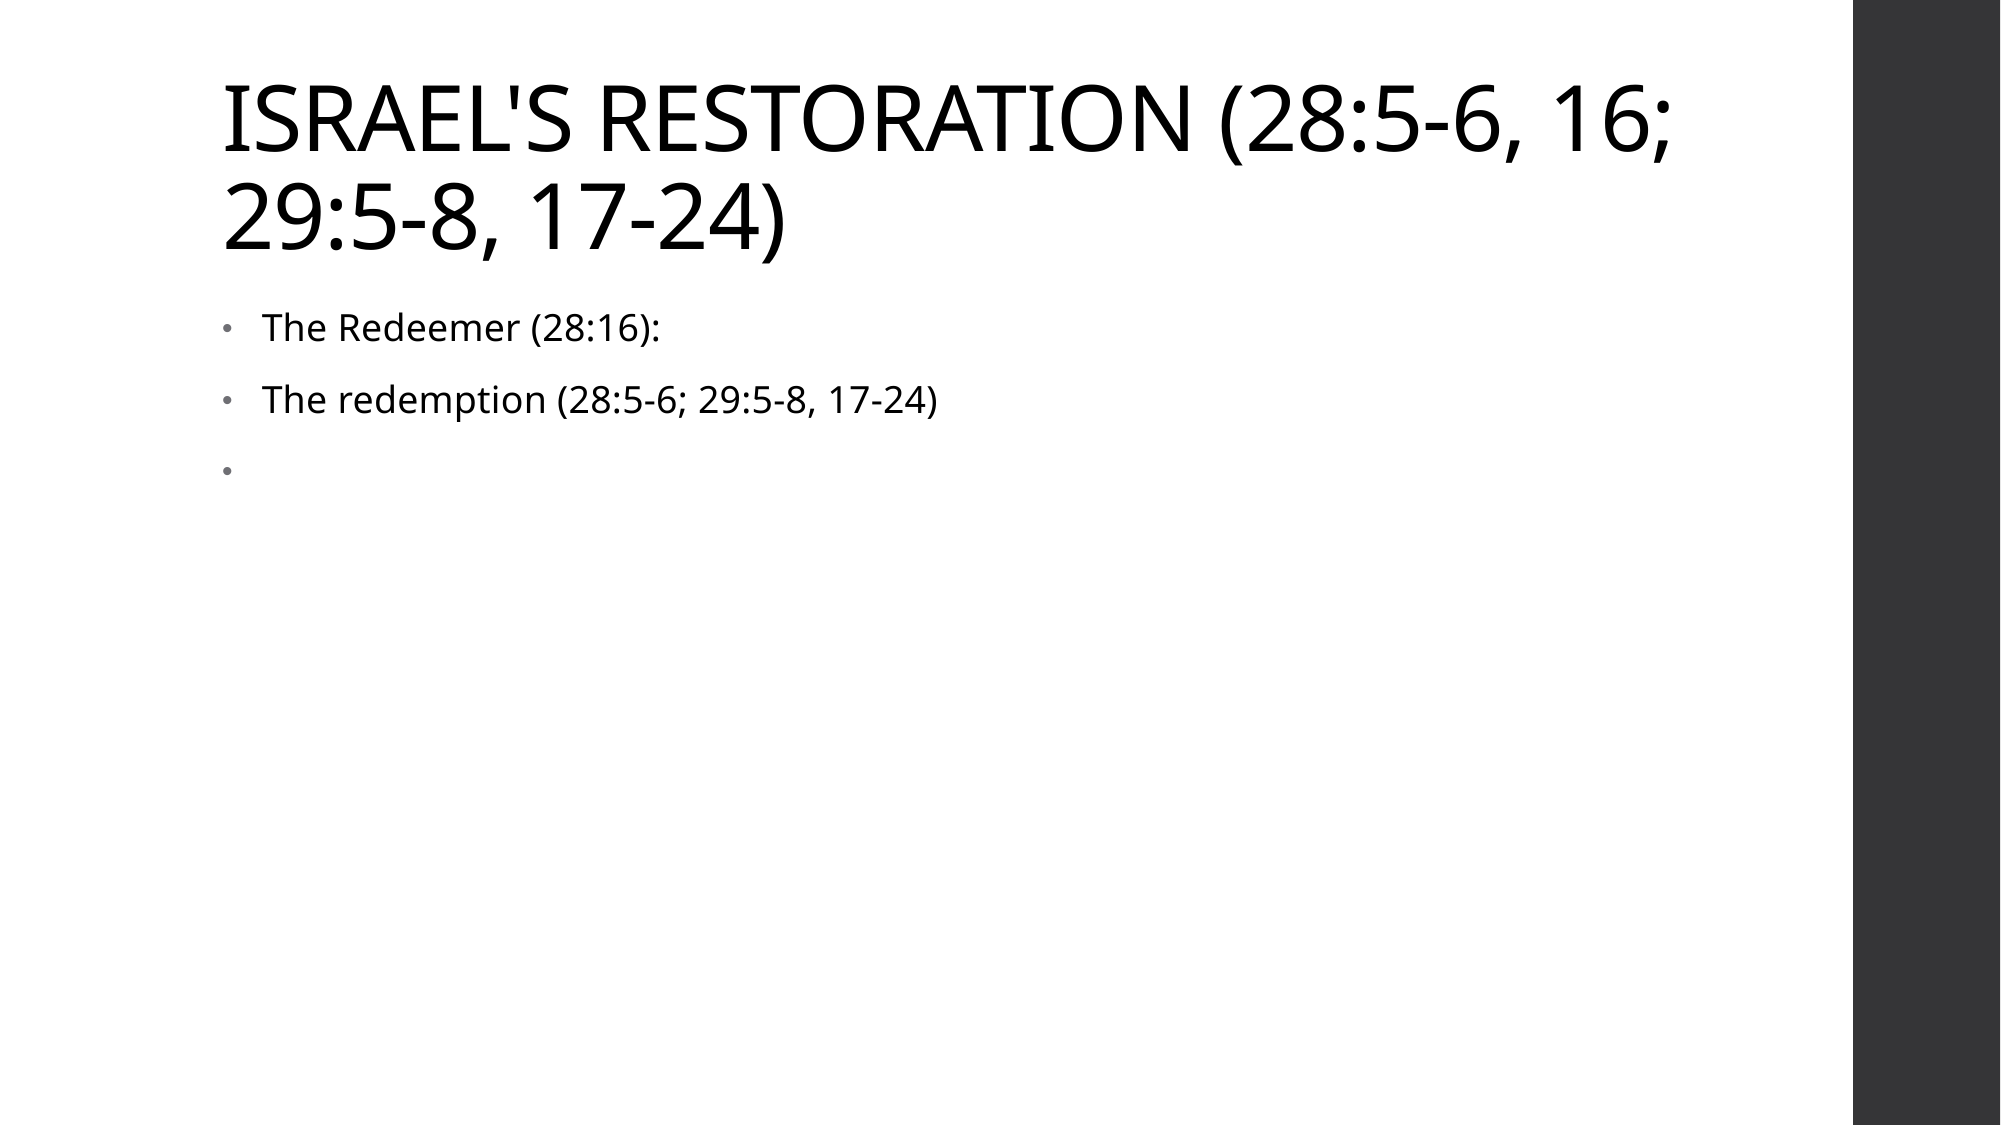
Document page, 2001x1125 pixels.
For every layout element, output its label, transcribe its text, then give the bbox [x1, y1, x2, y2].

list The Redeemer (28:16): The redemption (28:5-6; 29:5-8, 17-24) [206, 299, 1617, 1014]
title ISRAEL'S RESTORATION (28:5-6, 16; 29:5-8, 17-24) [206, 60, 1797, 278]
